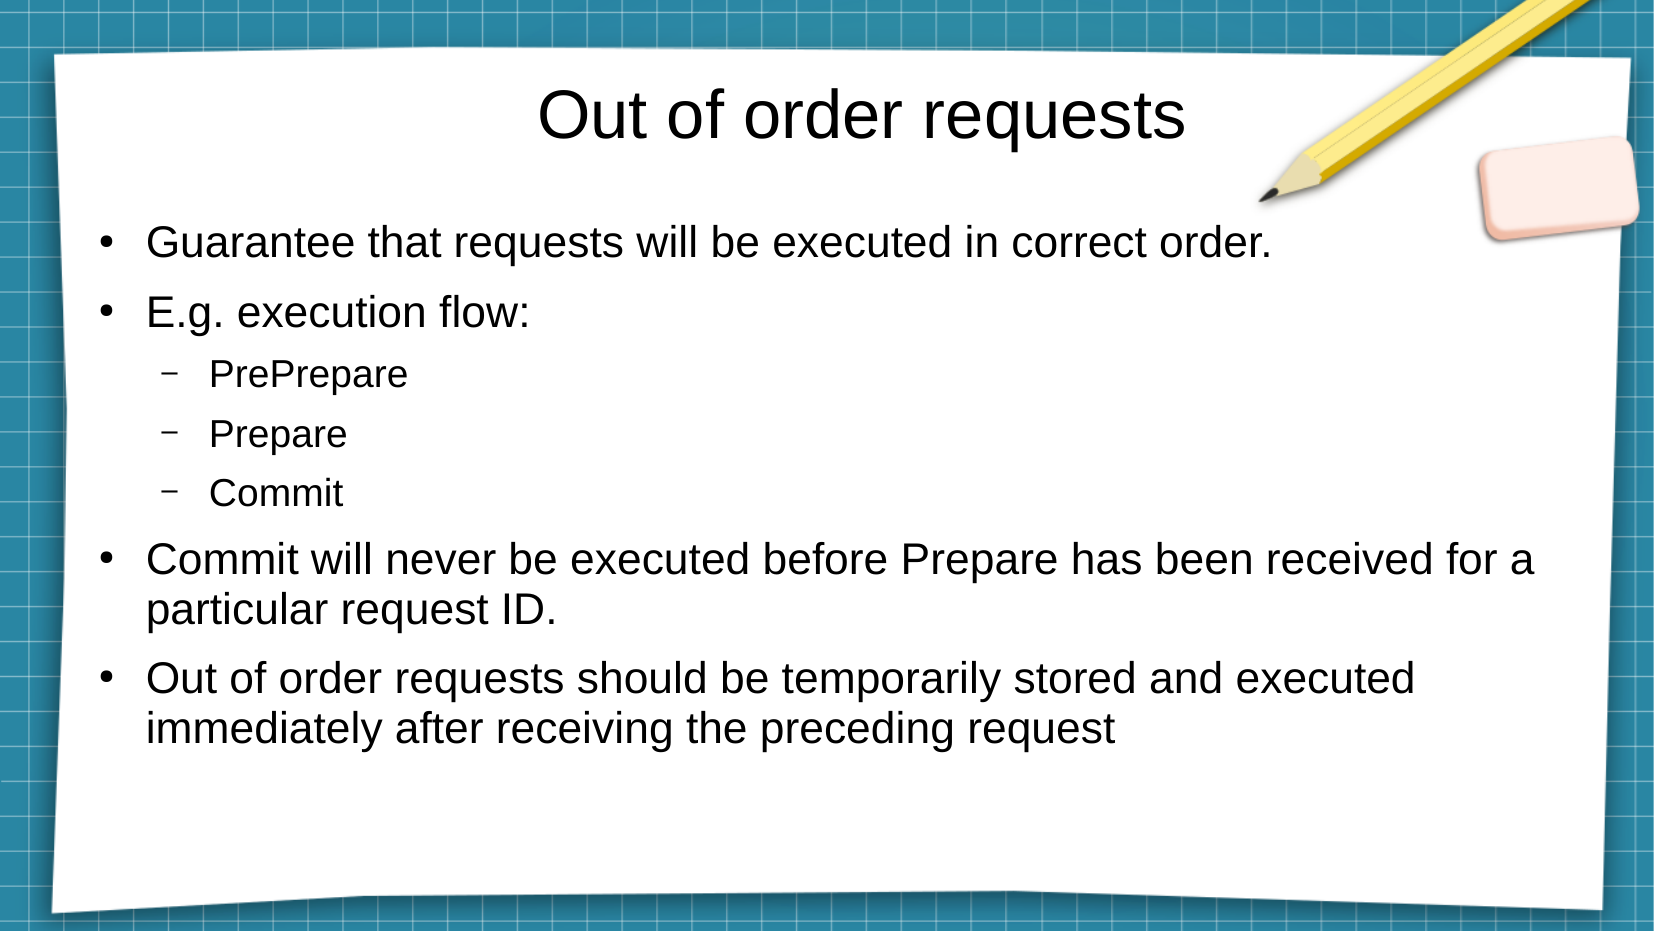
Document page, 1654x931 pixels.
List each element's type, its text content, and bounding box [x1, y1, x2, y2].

title Out of order requests [82, 37, 1571, 193]
list Guarantee that requests will be executed in correct order. E.g. execution flow: PrePrepare Prepare Commit Commit will never be executed before Prepare has been received for a particular request ID. Out of order requests should be temporarily stored and executed immediately after receiving the preceding request [82, 217, 1571, 758]
picture [0, 0, 1654, 931]
